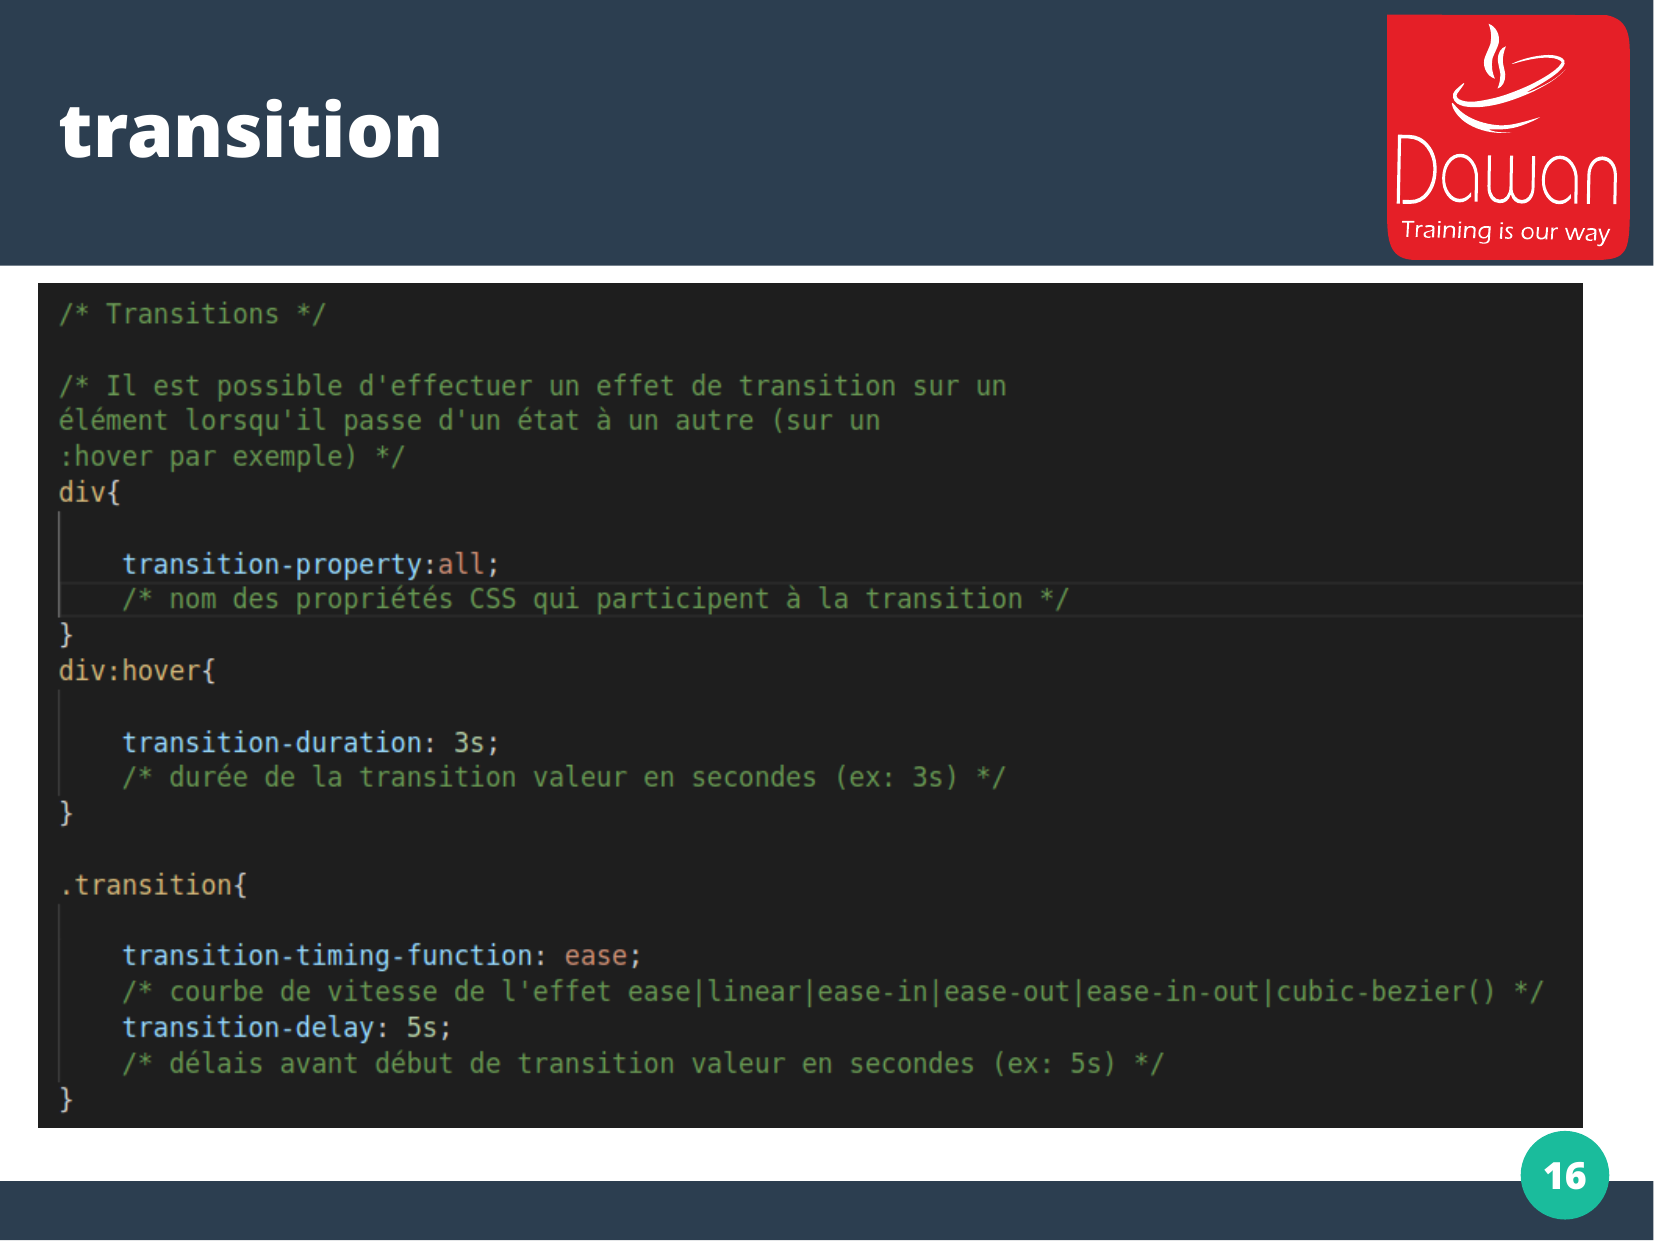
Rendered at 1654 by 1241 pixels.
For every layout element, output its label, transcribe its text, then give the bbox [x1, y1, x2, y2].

picture [1387, 14, 1630, 260]
picture [38, 283, 1583, 1128]
title transition [59, 49, 1387, 207]
